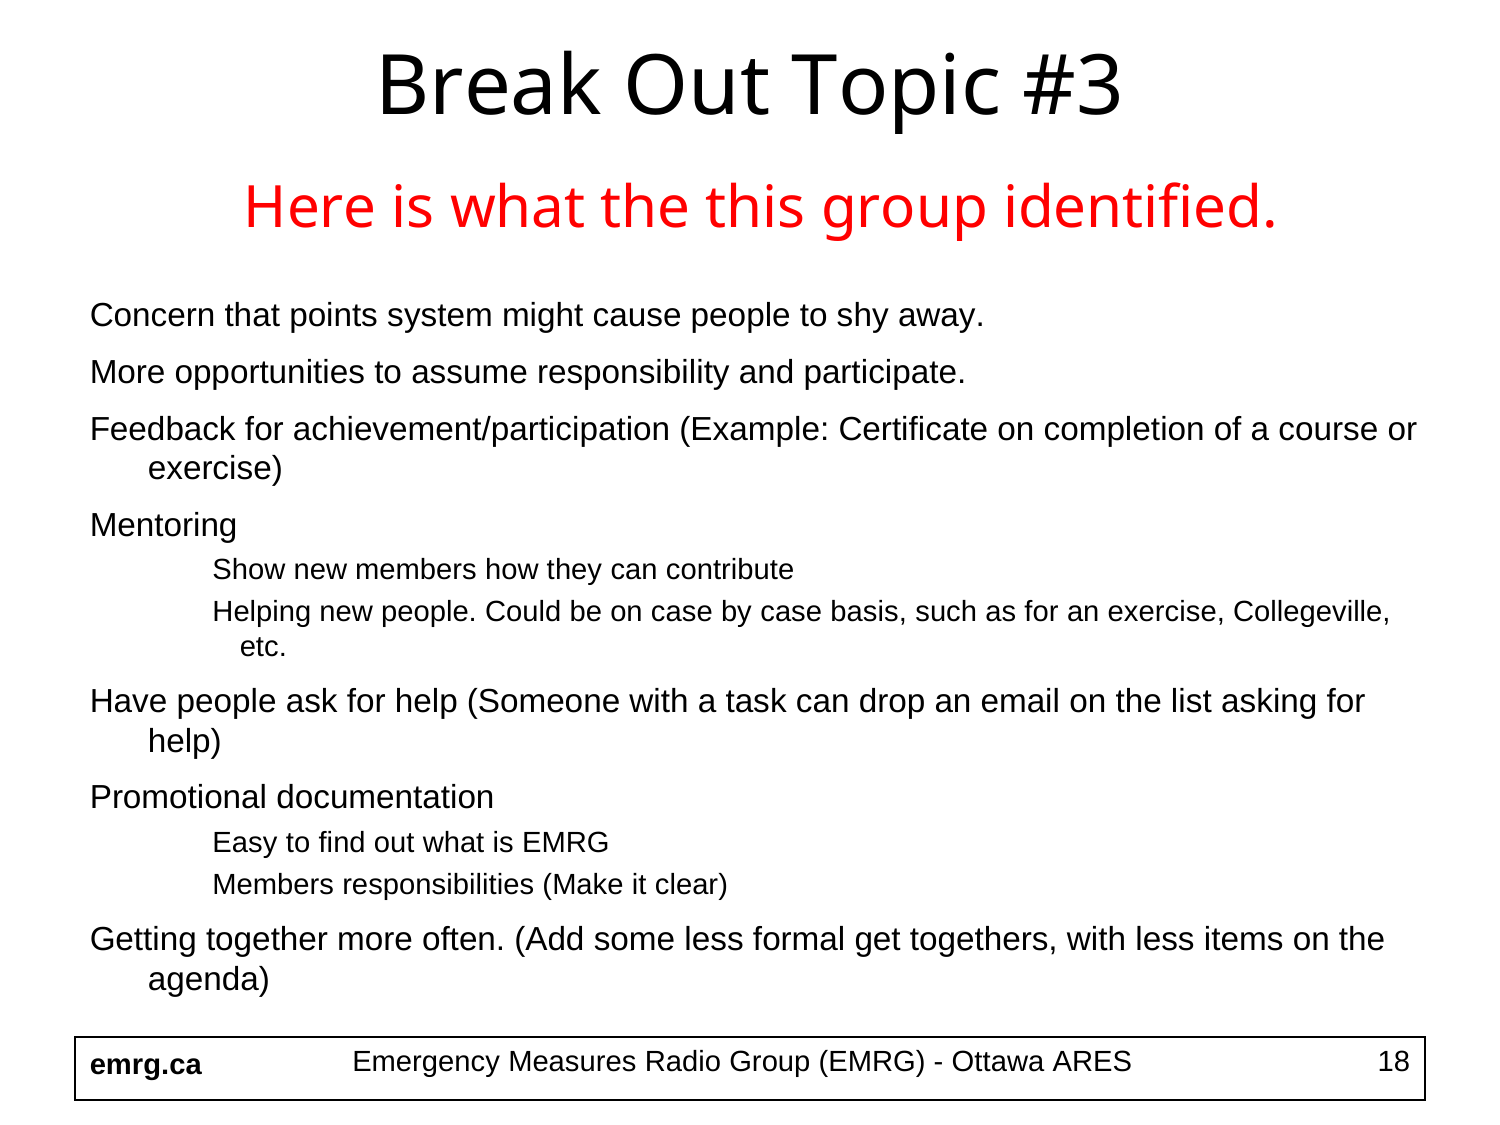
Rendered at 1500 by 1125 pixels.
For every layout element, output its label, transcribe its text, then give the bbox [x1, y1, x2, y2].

text_box Concern that points system might cause people to shy away. More opportunities to assume responsibility and participate. Feedback for achievement/participation (Example: Certificate on completion of a course or exercise) Mentoring Show new members how they can contribute Helping new people. Could be on case by case basis, such as for an exercise, Collegeville, etc. Have people ask for help (Someone with a task can drop an email on the list asking for help) Promotional documentation Easy to find out what is EMRG Members responsibilities (Make it clear) Getting together more often. (Add some less formal get togethers, with less items on the agenda) [74, 285, 1457, 1019]
title Break Out Topic #3 Here is what the this group identified. [75, 31, 1426, 247]
